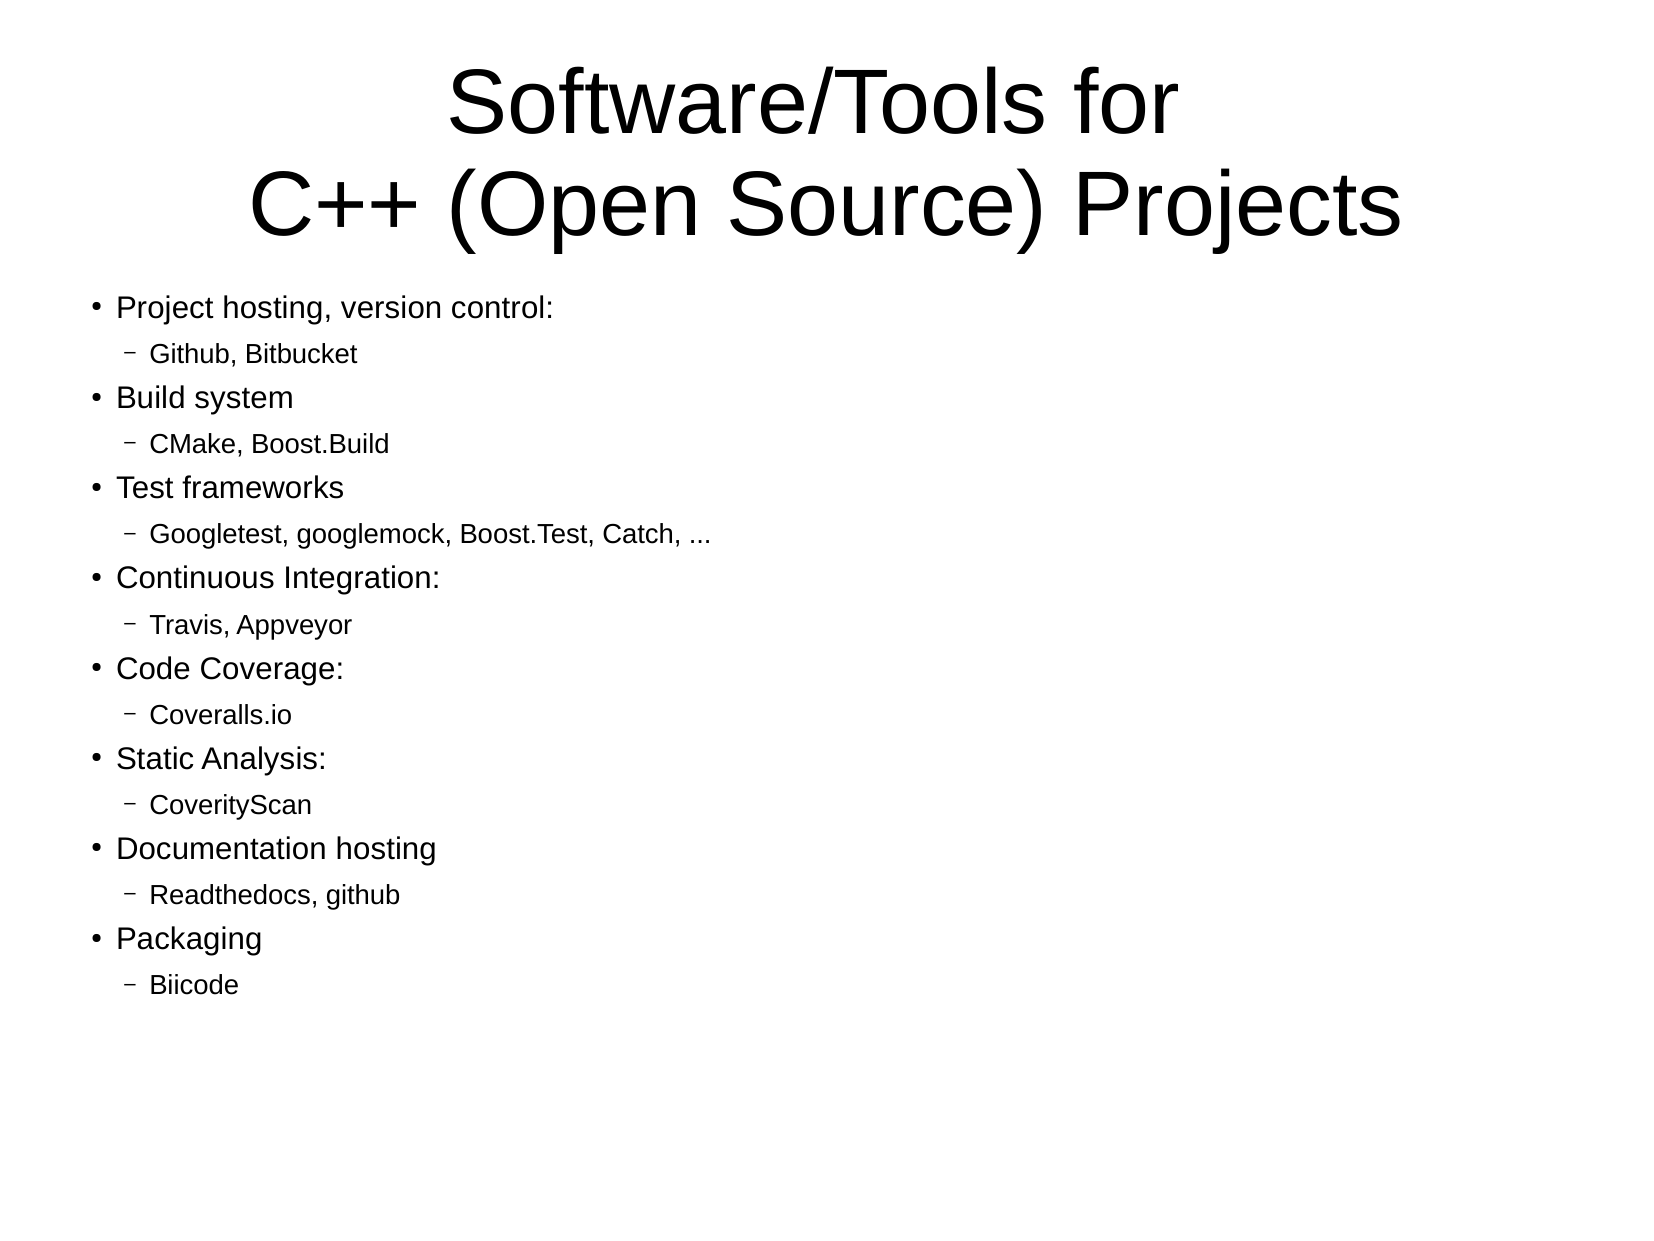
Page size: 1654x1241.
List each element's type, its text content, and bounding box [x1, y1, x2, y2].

title Software/Tools for C++ (Open Source) Projects [82, 49, 1571, 257]
list Project hosting, version control: Github, Bitbucket Build system CMake, Boost.Build Test frameworks Googletest, googlemock, Boost.Test, Catch, ... Continuous Integration: Travis, Appveyor Code Coverage: Coveralls.io Static Analysis: CoverityScan Documentation hosting Readthedocs, github Packaging Biicode [82, 290, 1571, 1010]
